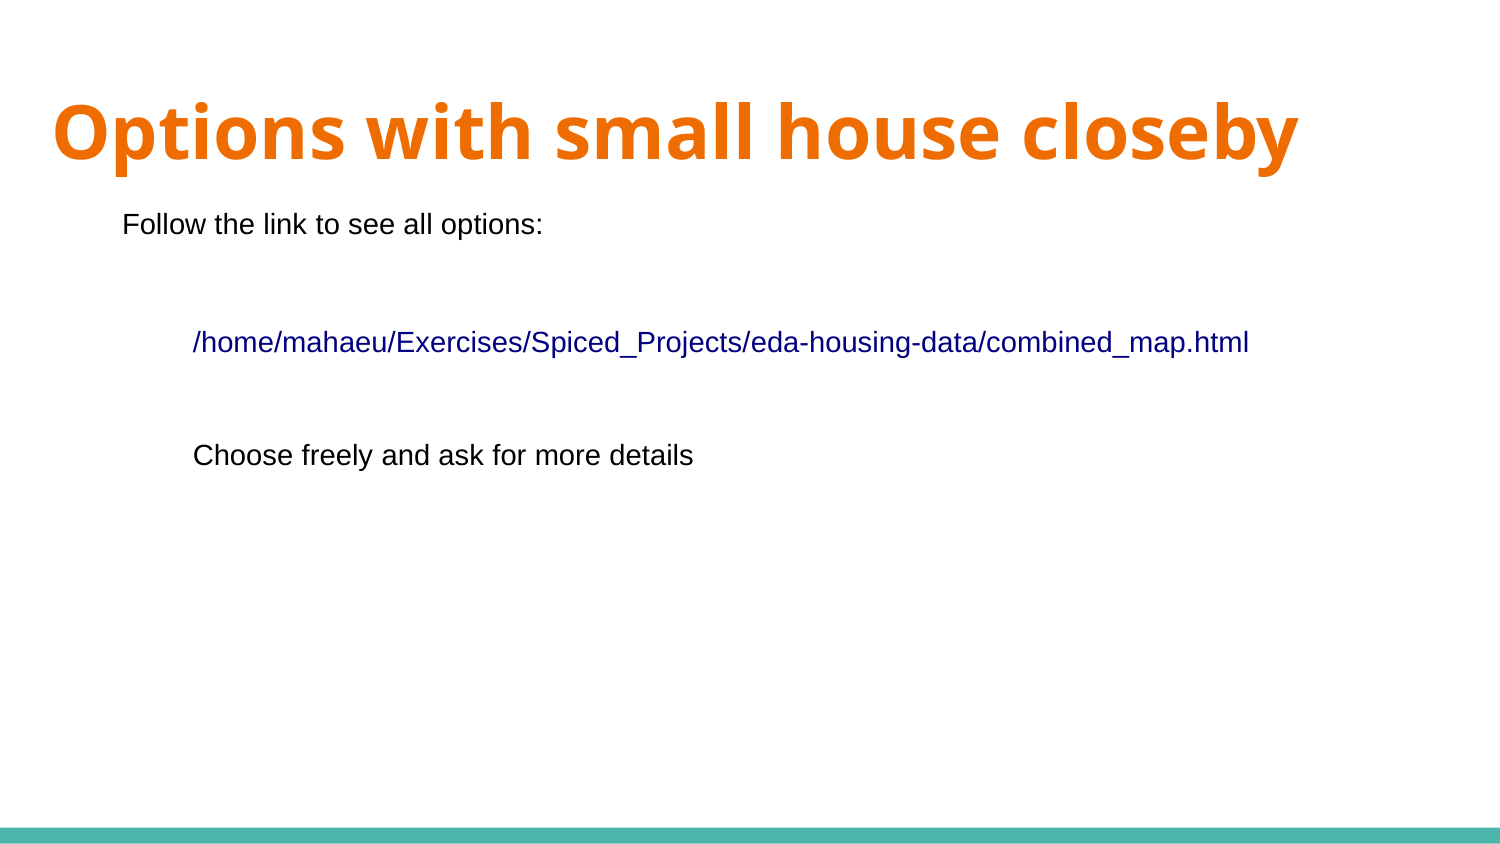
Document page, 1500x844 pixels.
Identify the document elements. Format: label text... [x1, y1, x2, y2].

title Options with small house closeby [51, 72, 1449, 189]
list Follow the link to see all options: /home/mahaeu/Exercises/Spiced_Projects/eda-housing-data/combined_map.html Choose freely and ask for more details [51, 207, 1449, 750]
